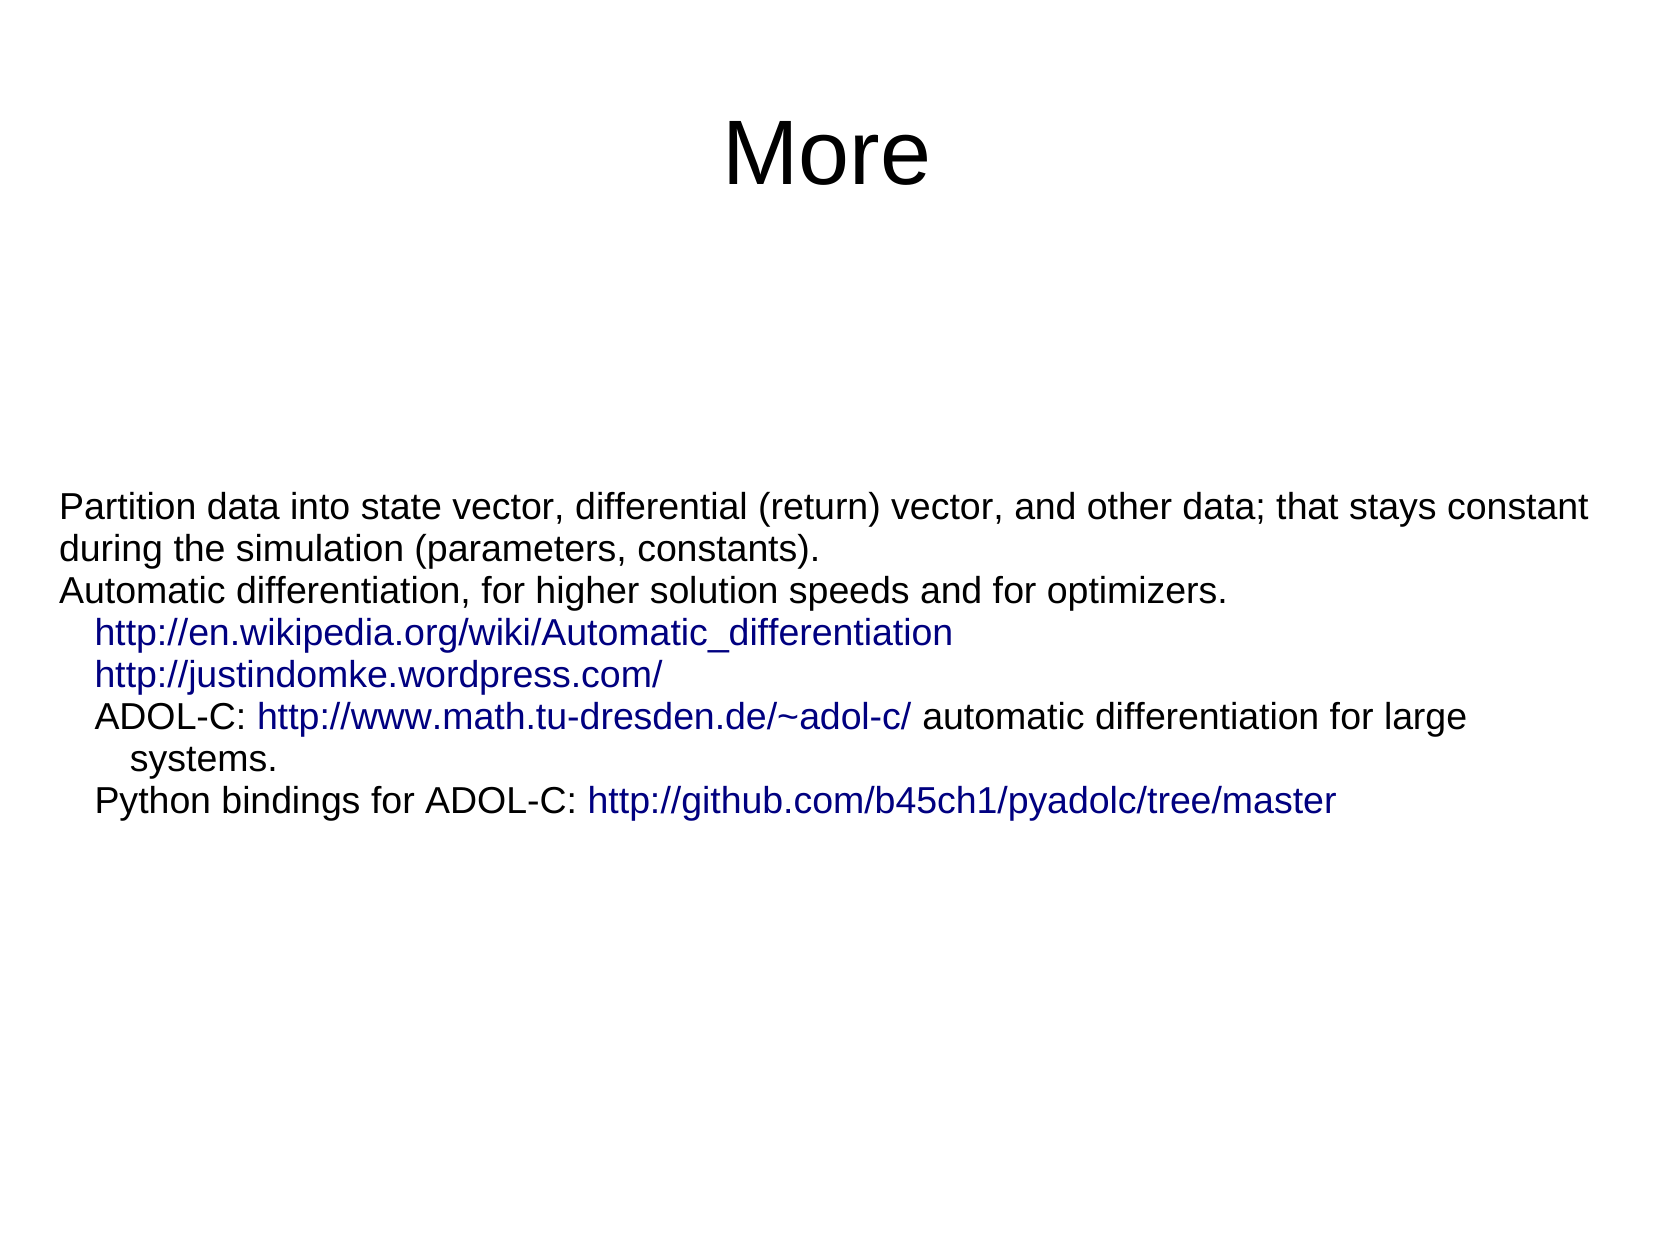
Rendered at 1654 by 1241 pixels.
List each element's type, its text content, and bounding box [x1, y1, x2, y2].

text_box Partition data into state vector, differential (return) vector, and other data; that stays constant during the simulation (parameters, constants). Automatic differentiation, for higher solution speeds and for optimizers. http://en.wikipedia.org/wiki/Automatic_differentiation http://justindomke.wordpress.com/ ADOL-C: http://www.math.tu-dresden.de/~adol-c/ automatic differentiation for large systems. Python bindings for ADOL-C: http://github.com/b45ch1/pyadolc/tree/master [44, 478, 1618, 830]
title More [82, 56, 1571, 250]
